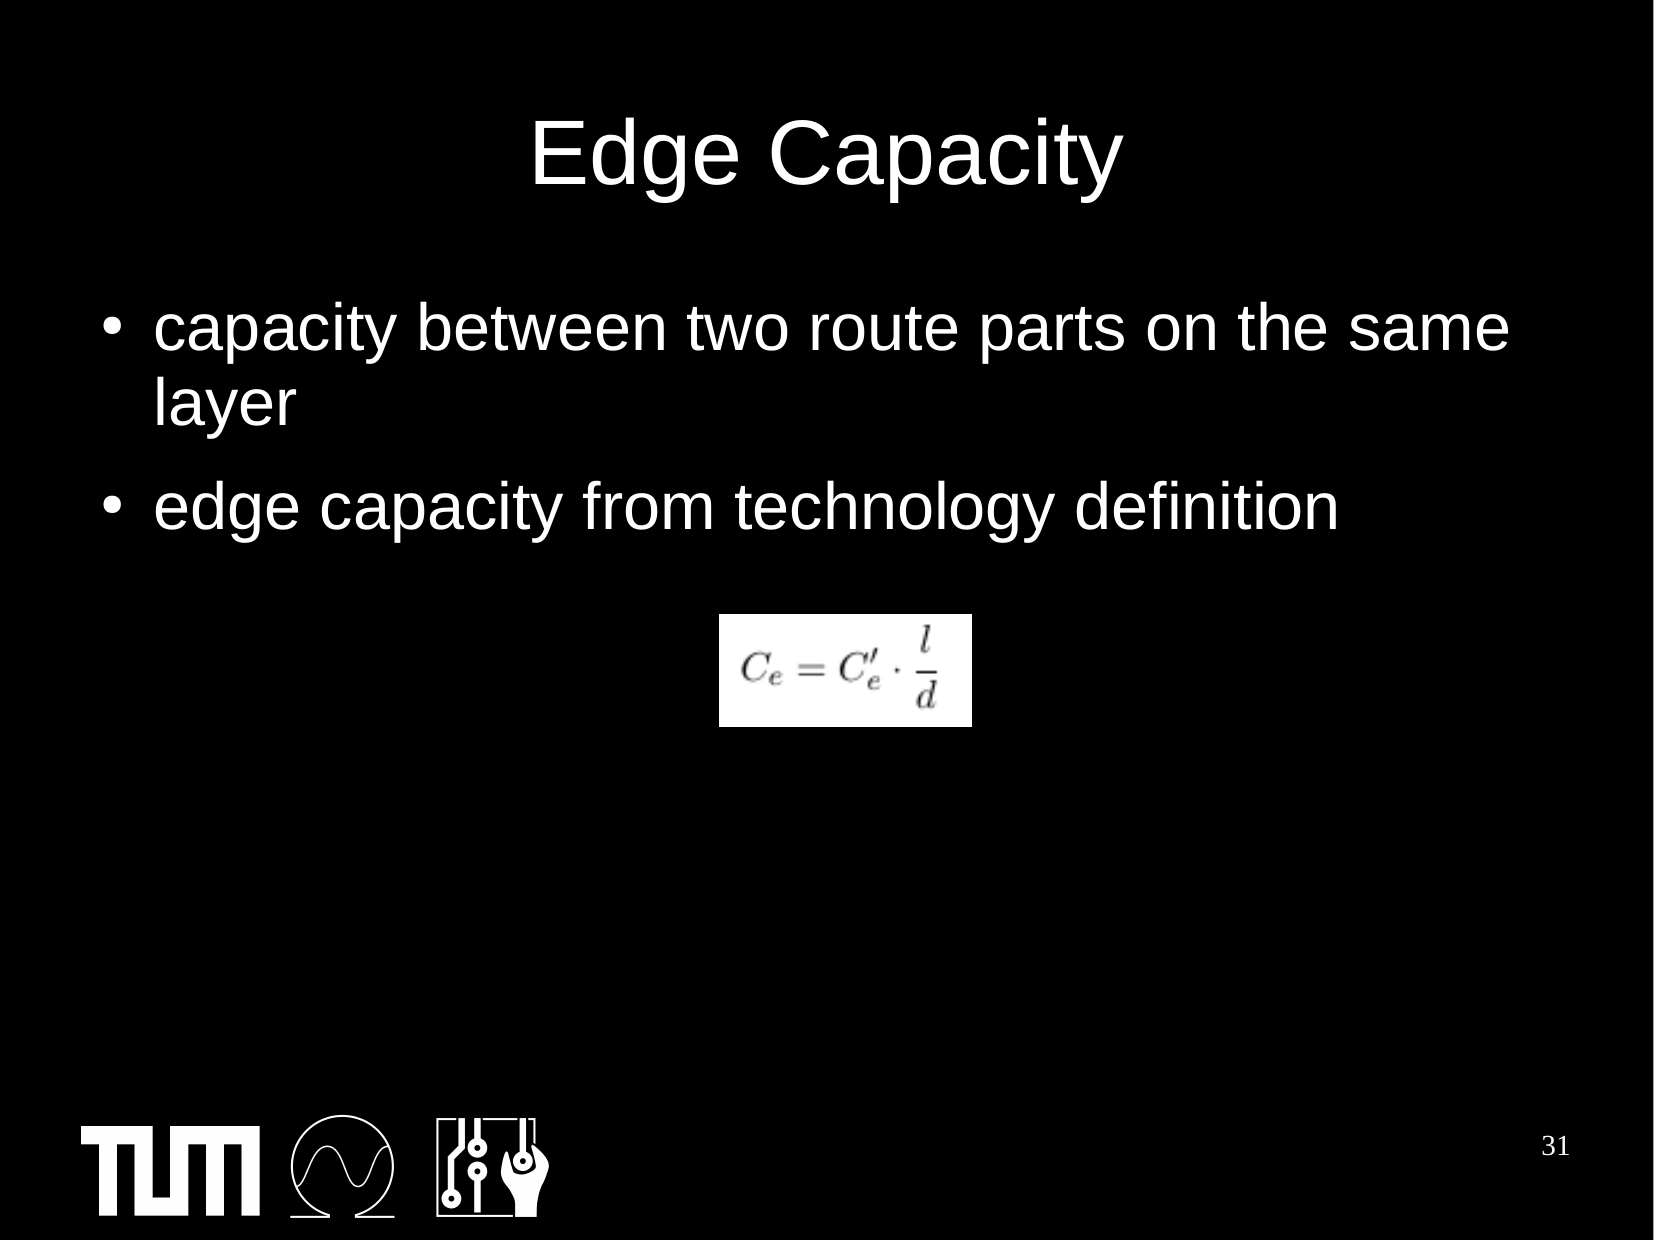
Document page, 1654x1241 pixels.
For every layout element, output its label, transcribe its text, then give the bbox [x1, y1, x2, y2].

list capacity between two route parts on the same layer edge capacity from technology definition [82, 290, 1571, 1109]
picture [63, 1108, 272, 1227]
picture [425, 1109, 554, 1227]
picture [283, 1109, 402, 1227]
picture [719, 614, 972, 727]
title Edge Capacity [82, 49, 1571, 257]
